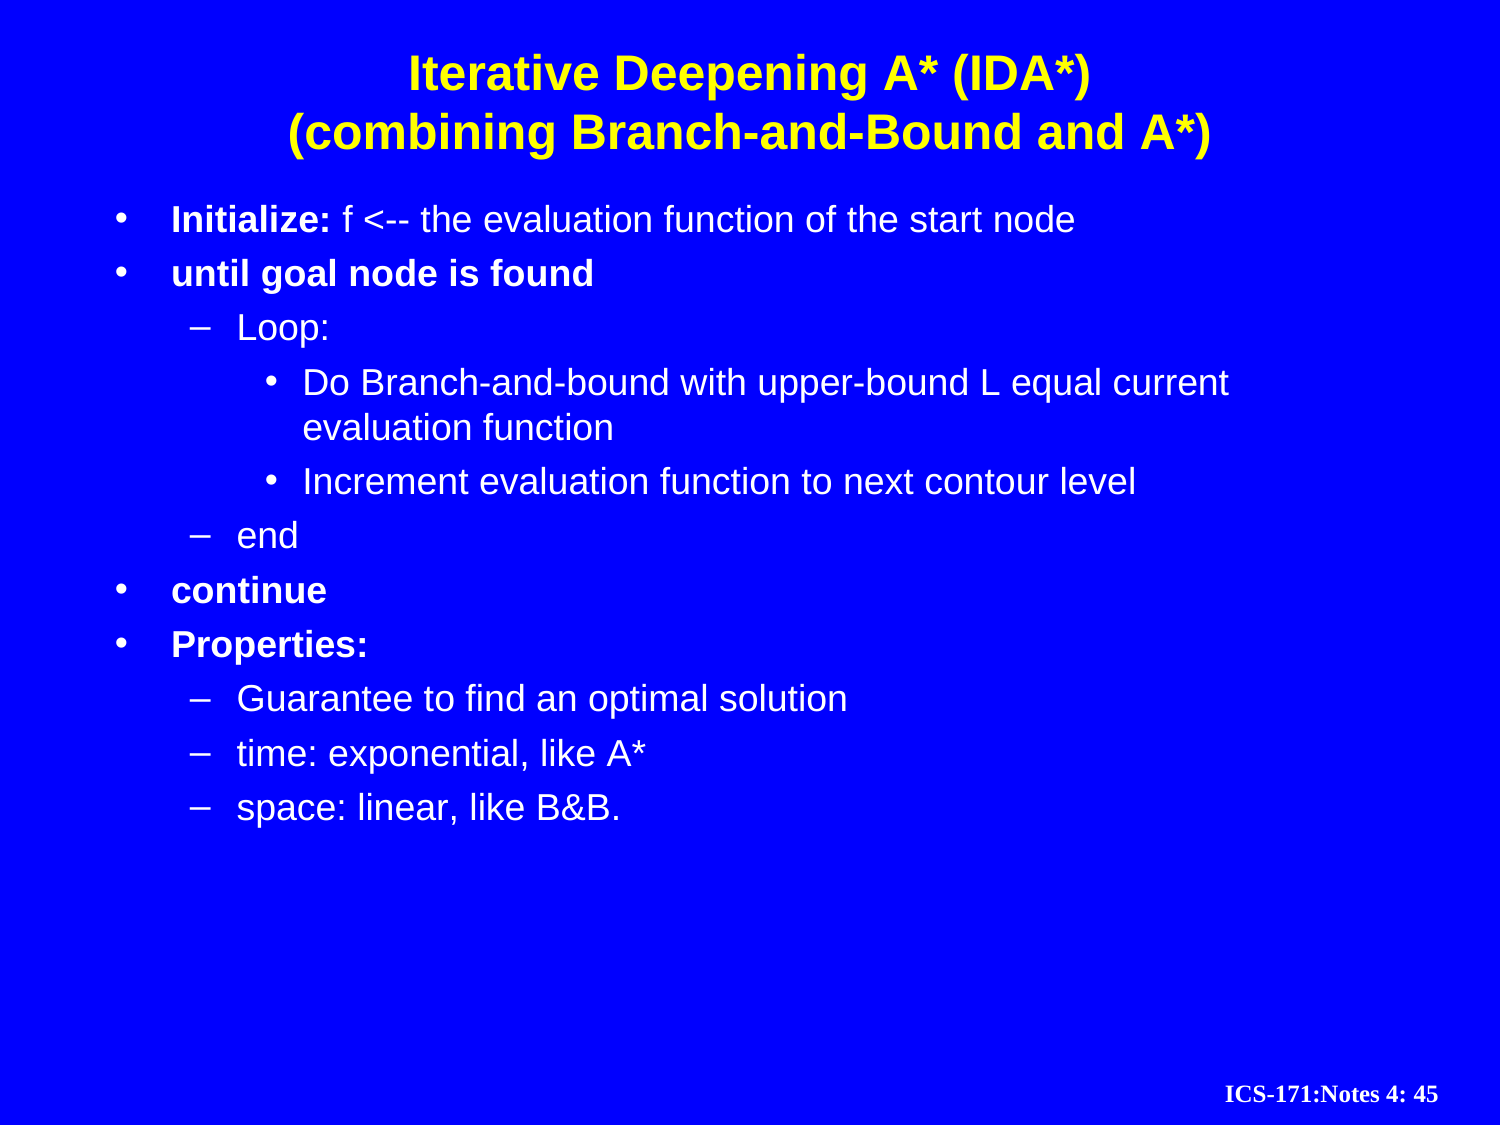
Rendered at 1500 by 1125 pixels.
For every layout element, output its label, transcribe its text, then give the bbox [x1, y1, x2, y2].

title Iterative Deepening A* (IDA*) (combining Branch-and-Bound and A*) [112, 49, 1388, 150]
list Initialize: f <-- the evaluation function of the start node until goal node is found Loop: Do Branch-and-bound with upper-bound L equal current evaluation function Increment evaluation function to next contour level end continue Properties: Guarantee to find an optimal solution time: exponential, like A* space: linear, like B&B. [99, 187, 1388, 1013]
